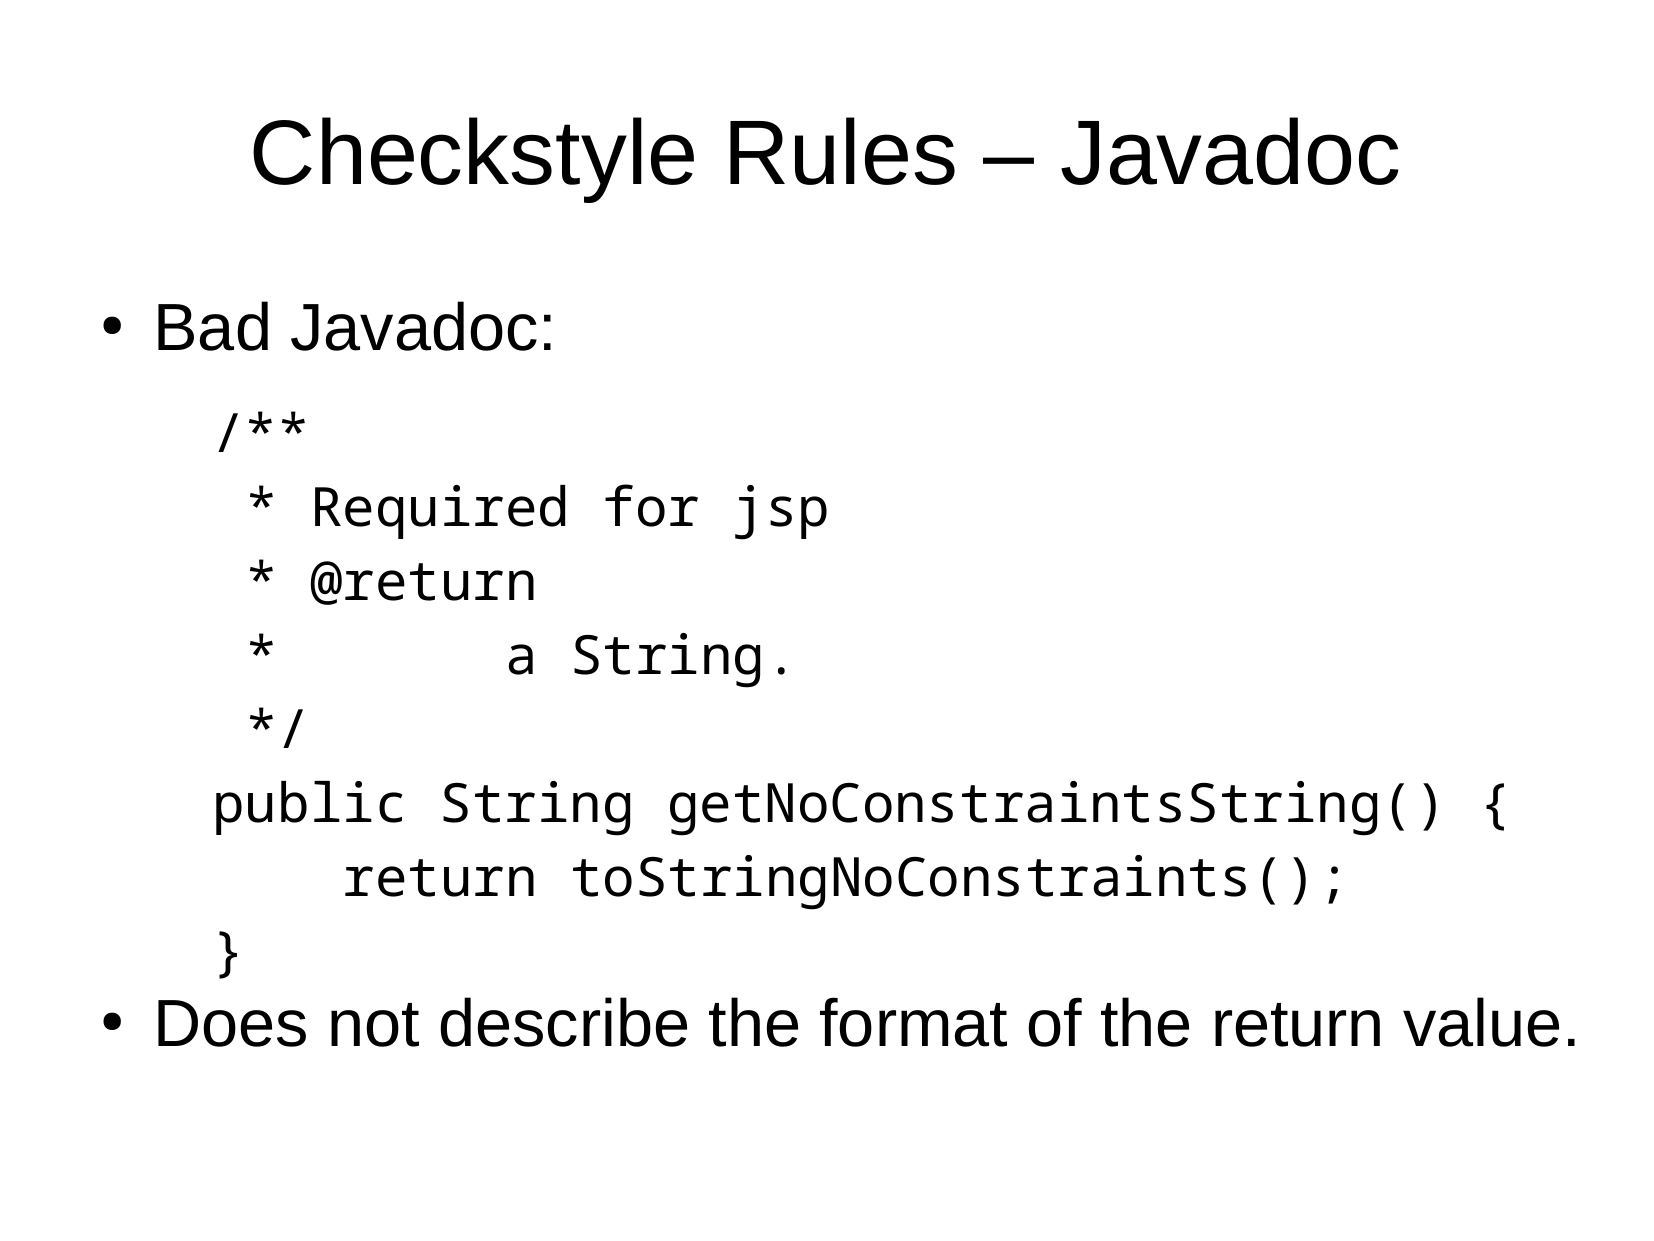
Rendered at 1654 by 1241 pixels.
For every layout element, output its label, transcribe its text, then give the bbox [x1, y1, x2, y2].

title Checkstyle Rules – Javadoc [82, 56, 1571, 250]
list Bad Javadoc: /** * Required for jsp * @return * a String. */ public String getNoConstraintsString() { return toStringNoConstraints(); } Does not describe the format of the return value. [82, 290, 1595, 1109]
